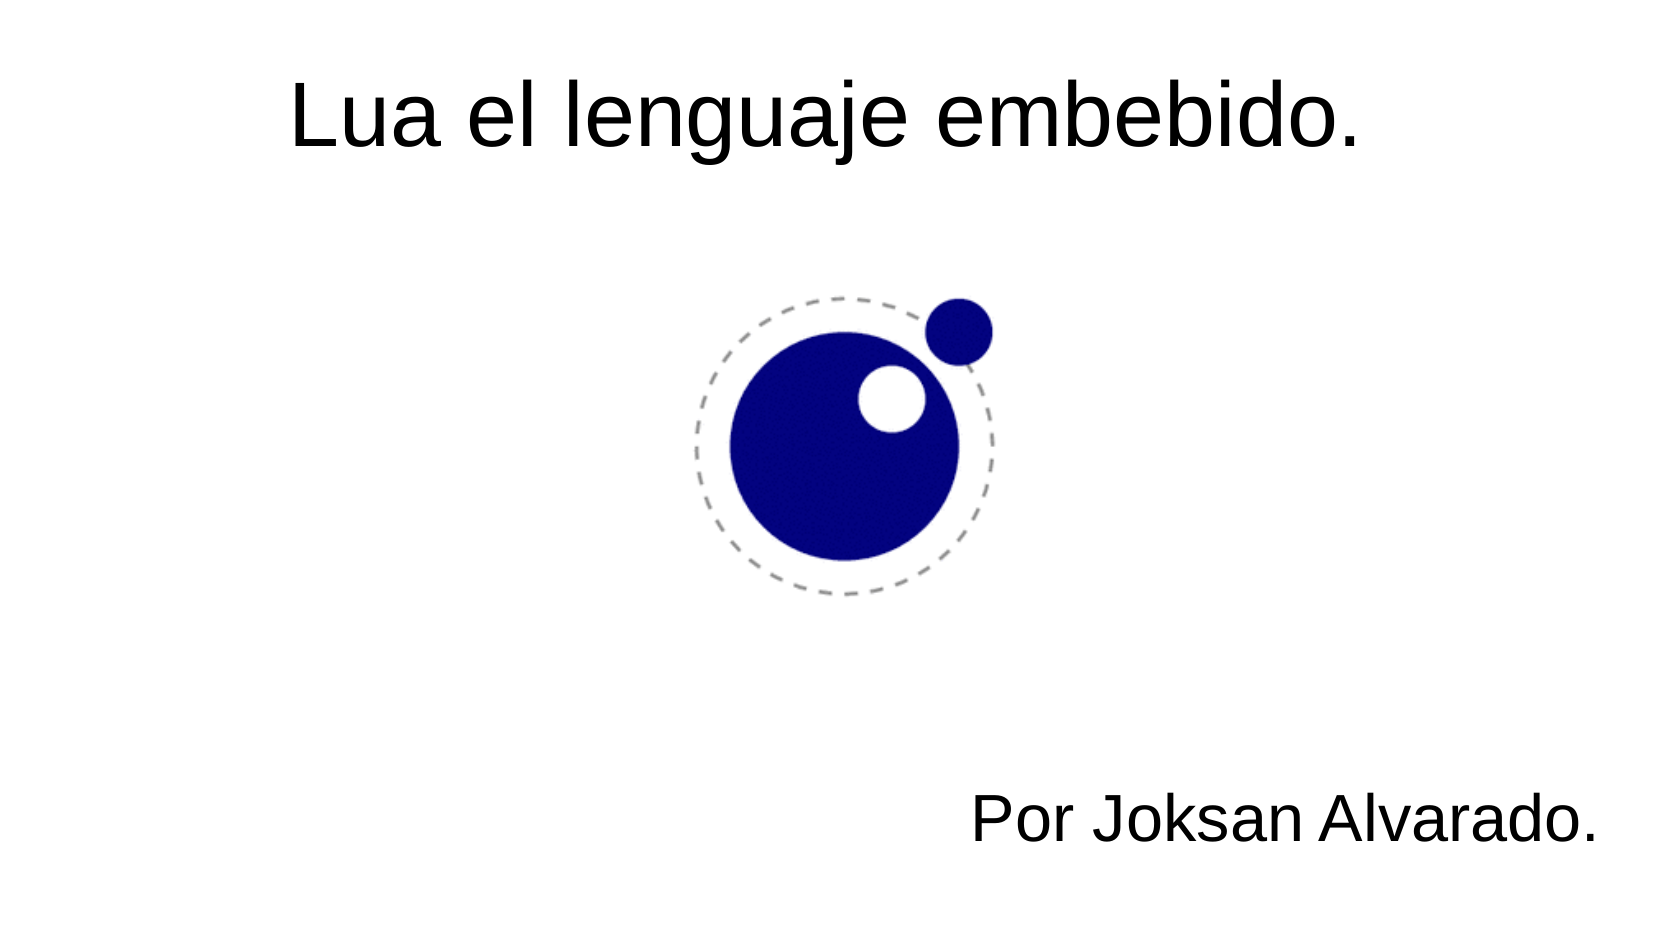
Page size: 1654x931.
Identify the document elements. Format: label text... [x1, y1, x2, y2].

list Por Joksan Alvarado. [900, 780, 1609, 863]
picture [616, 255, 1037, 676]
title Lua el lenguaje embebido. [82, 37, 1571, 193]
